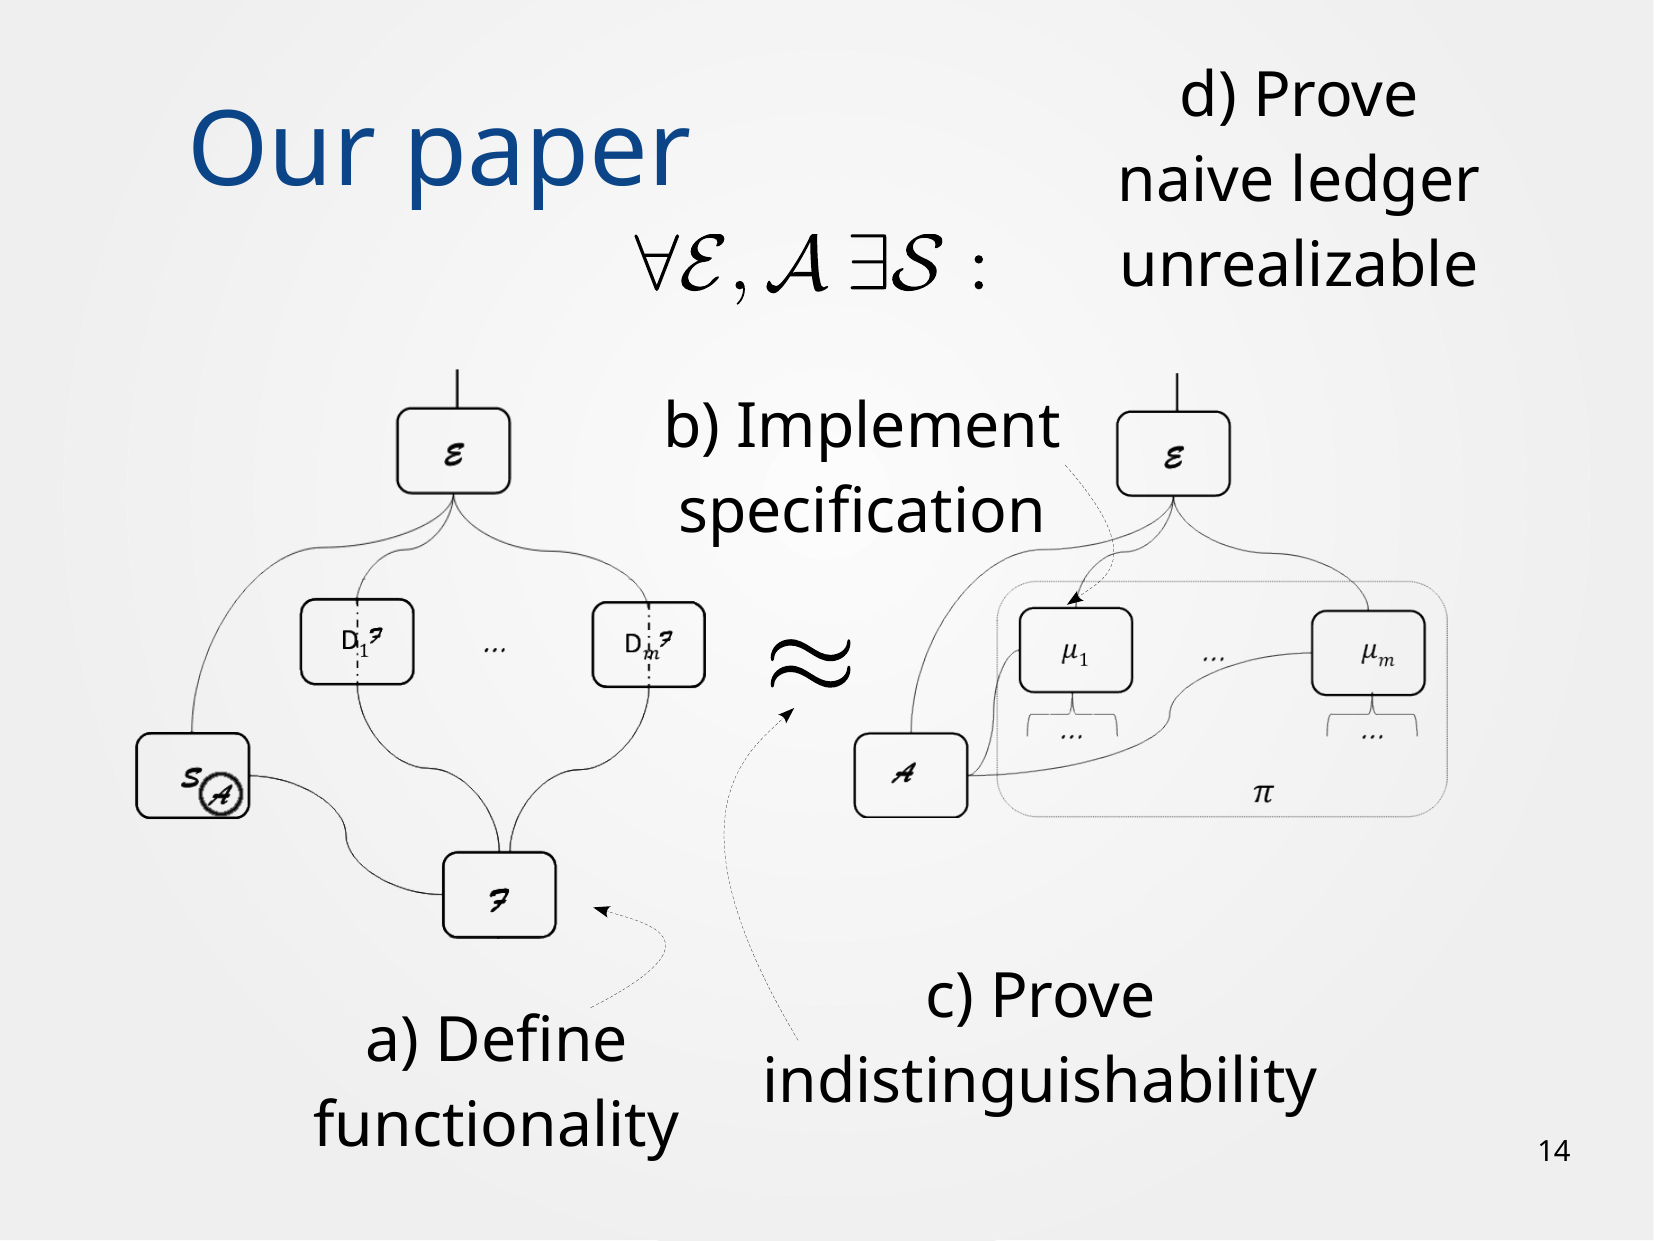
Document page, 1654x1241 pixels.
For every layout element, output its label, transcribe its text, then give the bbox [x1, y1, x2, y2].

picture [634, 234, 990, 305]
text_box d) Prove naive ledger unrealizable [1102, 42, 1540, 312]
picture [135, 337, 706, 939]
text_box c) Prove indistinguishability [747, 943, 1381, 1129]
picture [759, 372, 1448, 818]
title Our paper [187, 70, 1102, 216]
text_box a) Define functionality [298, 987, 722, 1148]
text_box b) Implement specification [648, 372, 1103, 534]
